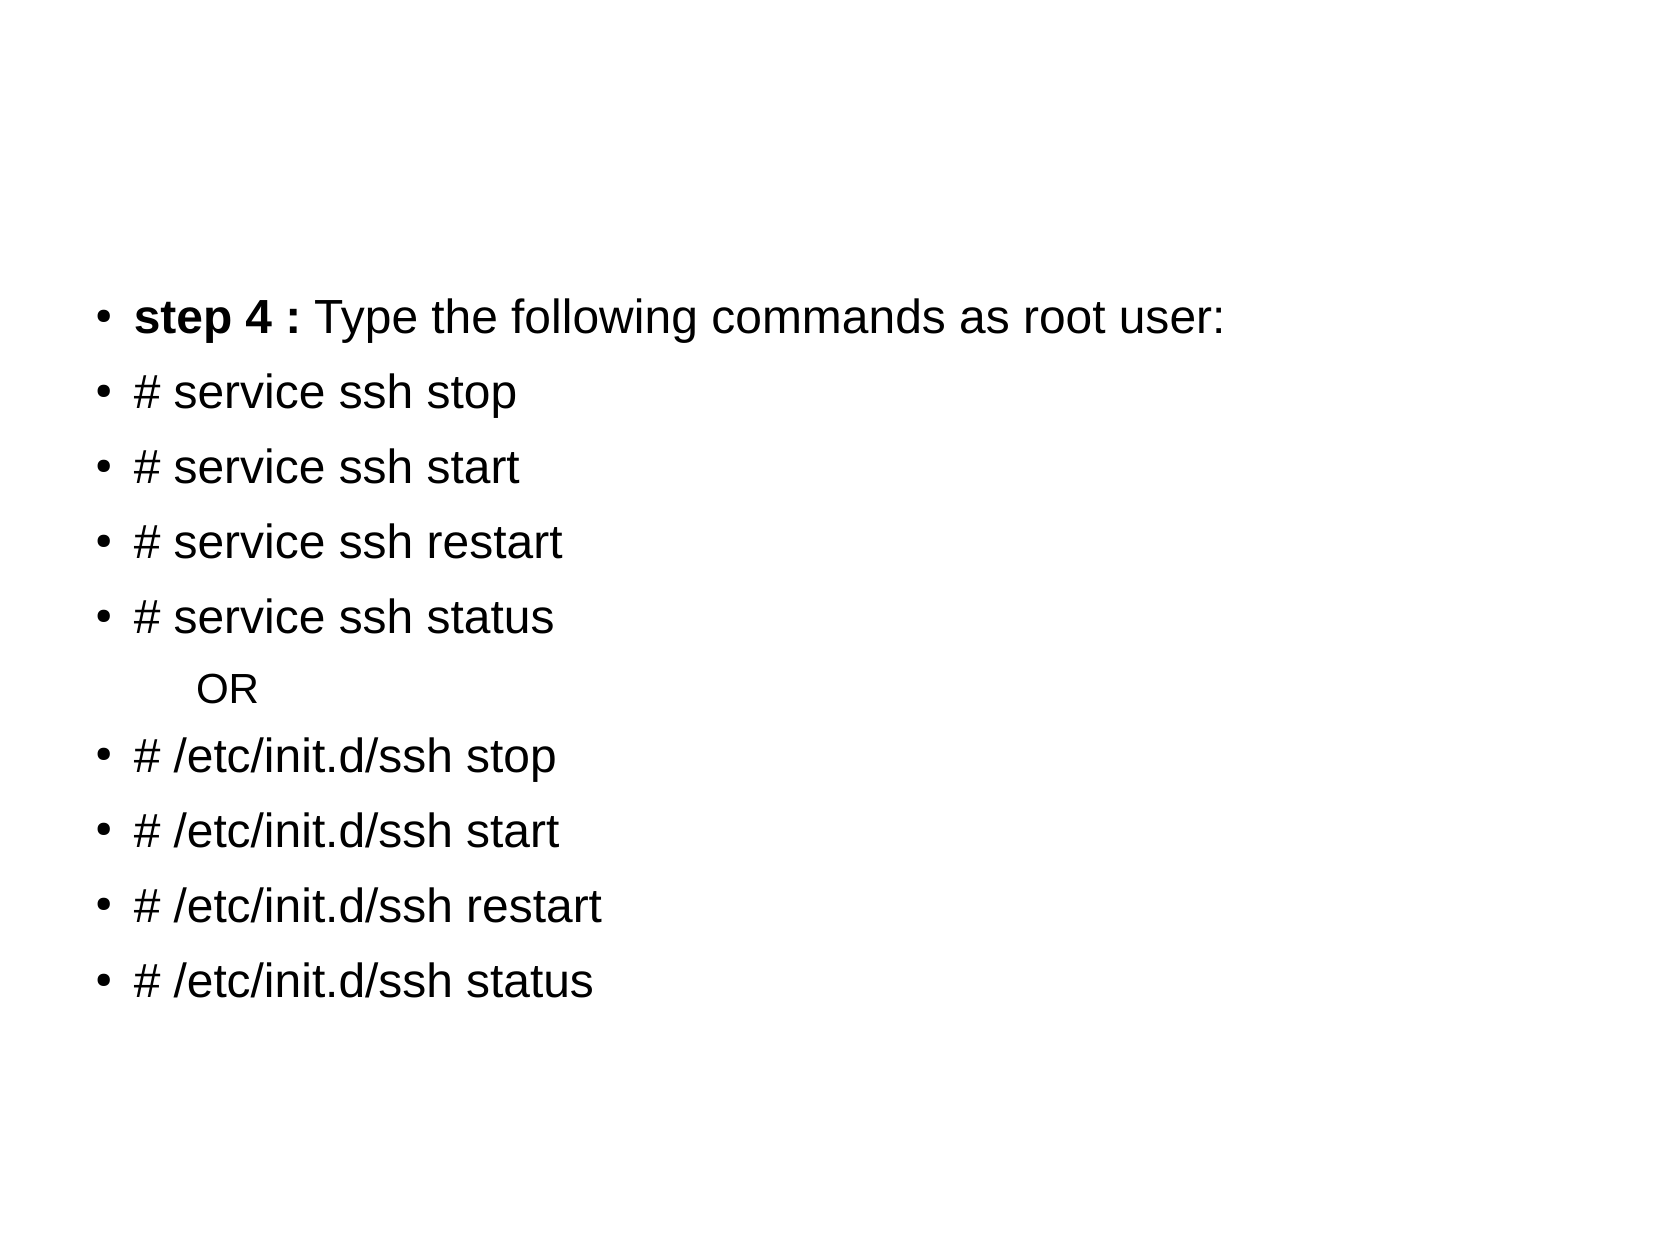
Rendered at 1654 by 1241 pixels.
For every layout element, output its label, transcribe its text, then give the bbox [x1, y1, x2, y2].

list step 4 : Type the following commands as root user: # service ssh stop # service ssh start # service ssh restart # service ssh status OR # /etc/init.d/ssh stop # /etc/init.d/ssh start # /etc/init.d/ssh restart # /etc/init.d/ssh status [82, 290, 1571, 1010]
